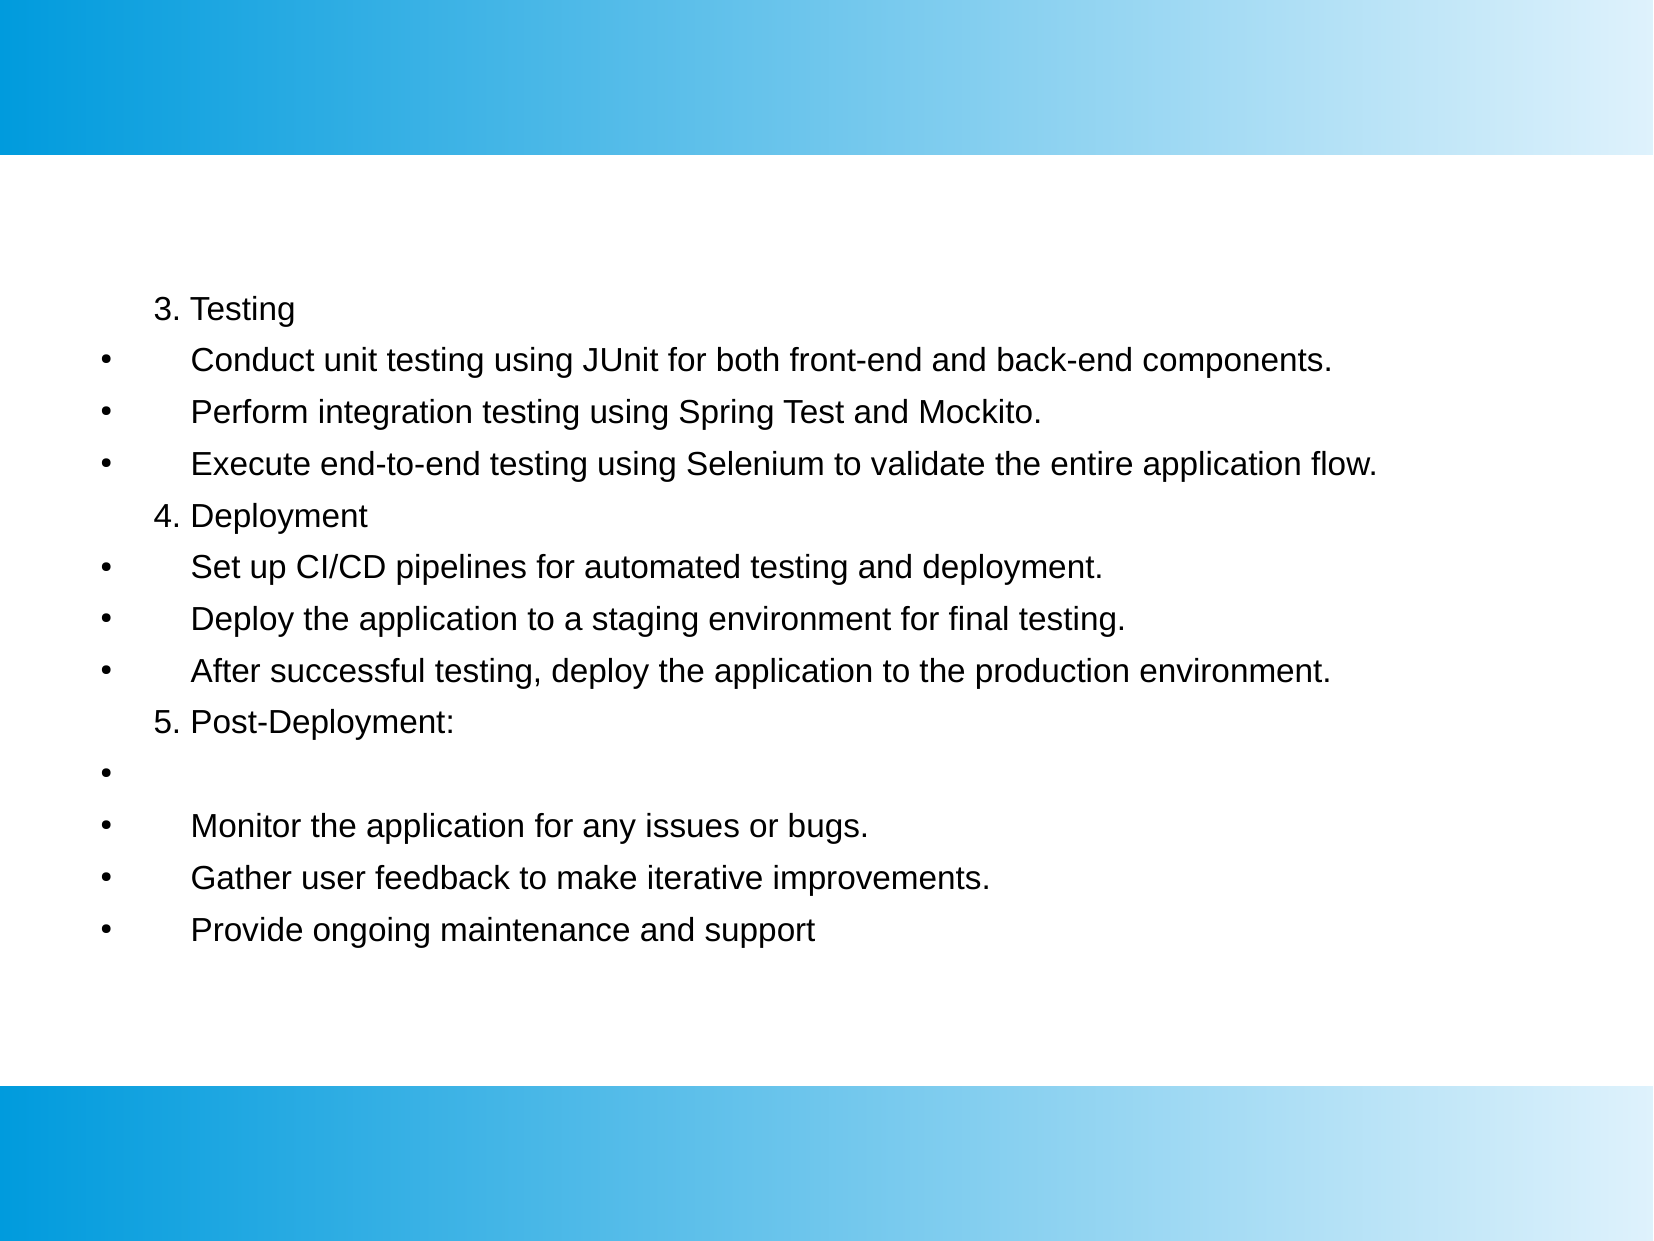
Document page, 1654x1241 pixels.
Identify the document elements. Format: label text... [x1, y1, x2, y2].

list 3. Testing Conduct unit testing using JUnit for both front-end and back-end components. Perform integration testing using Spring Test and Mockito. Execute end-to-end testing using Selenium to validate the entire application flow. 4. Deployment Set up CI/CD pipelines for automated testing and deployment. Deploy the application to a staging environment for final testing. After successful testing, deploy the application to the production environment. 5. Post-Deployment: Monitor the application for any issues or bugs. Gather user feedback to make iterative improvements. Provide ongoing maintenance and support [82, 290, 1571, 1010]
